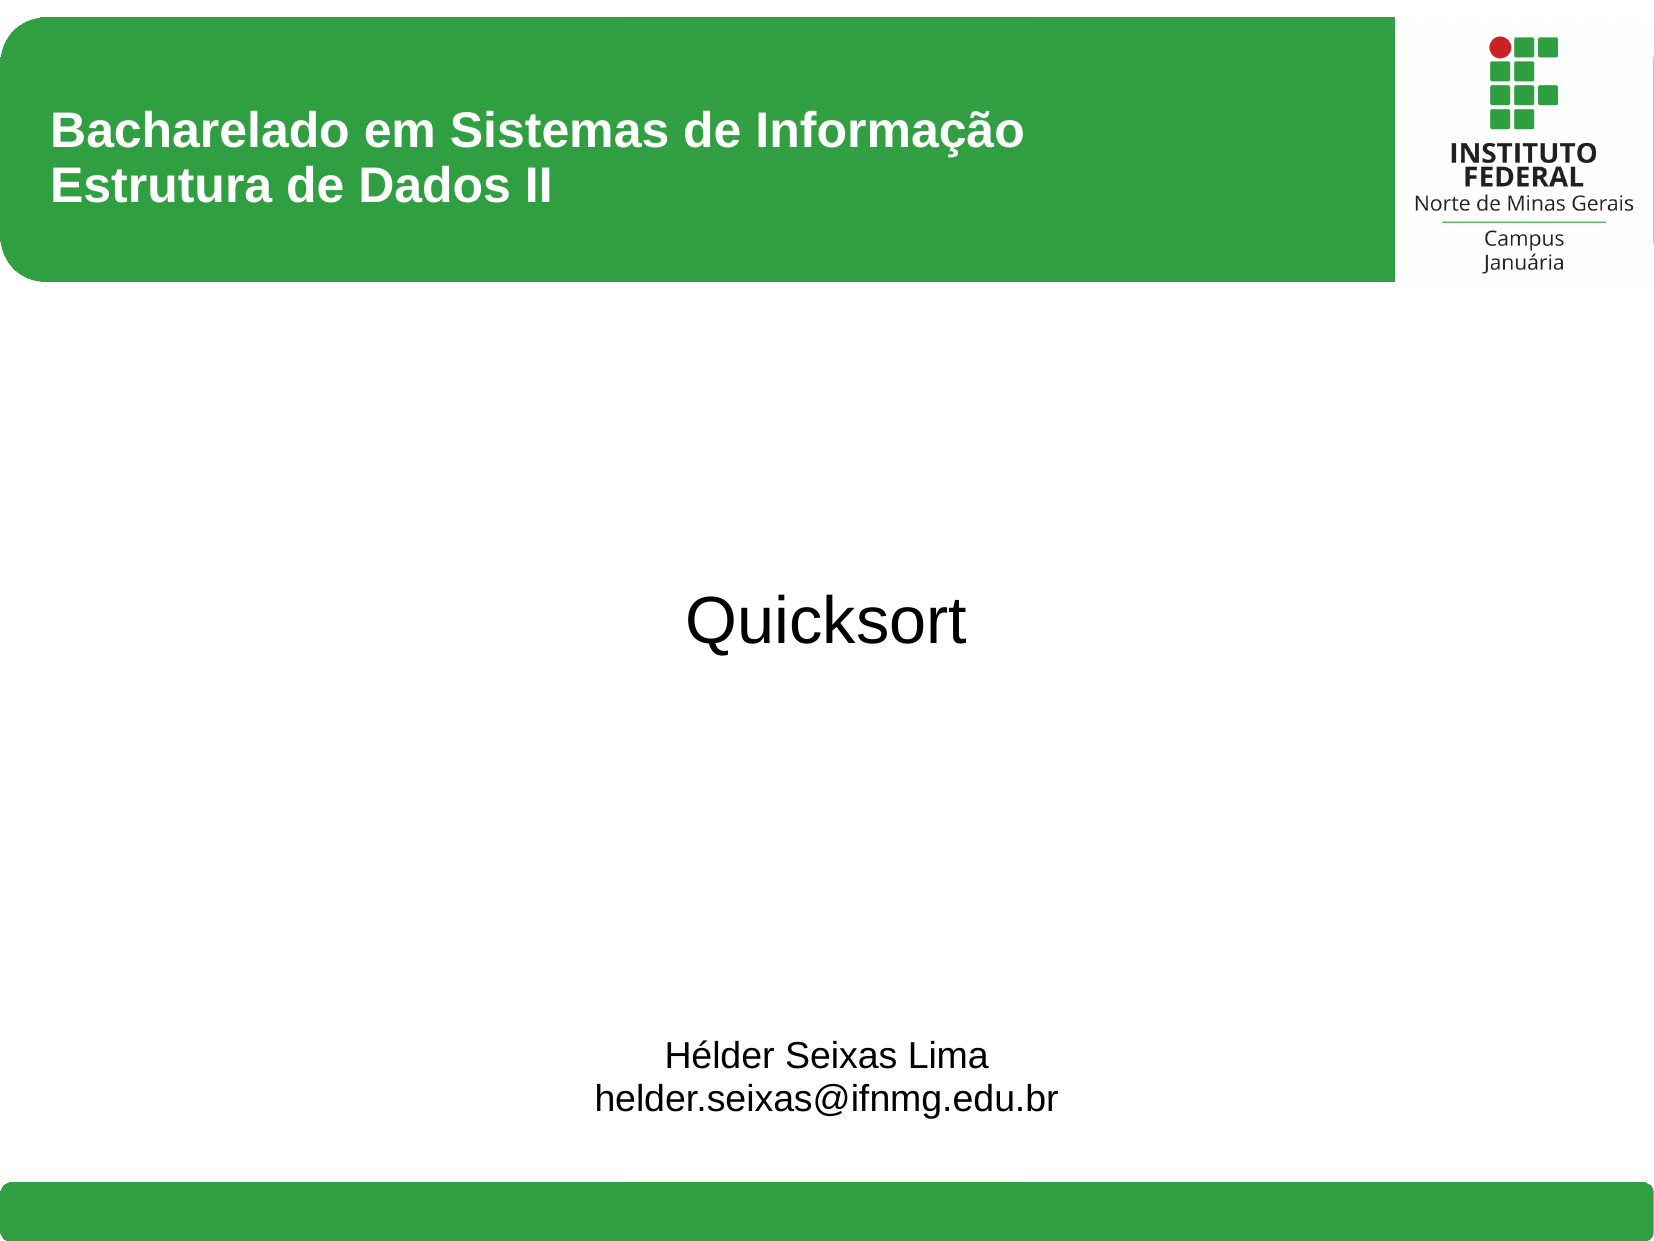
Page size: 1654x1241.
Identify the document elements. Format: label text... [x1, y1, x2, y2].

text_box Hélder Seixas Lima helder.seixas@ifnmg.edu.br [561, 1027, 1093, 1127]
picture [1395, 17, 1654, 290]
subtitle Quicksort [59, 255, 1595, 985]
text_box Bacharelado em Sistemas de Informação Estrutura de Dados II [35, 94, 1395, 221]
